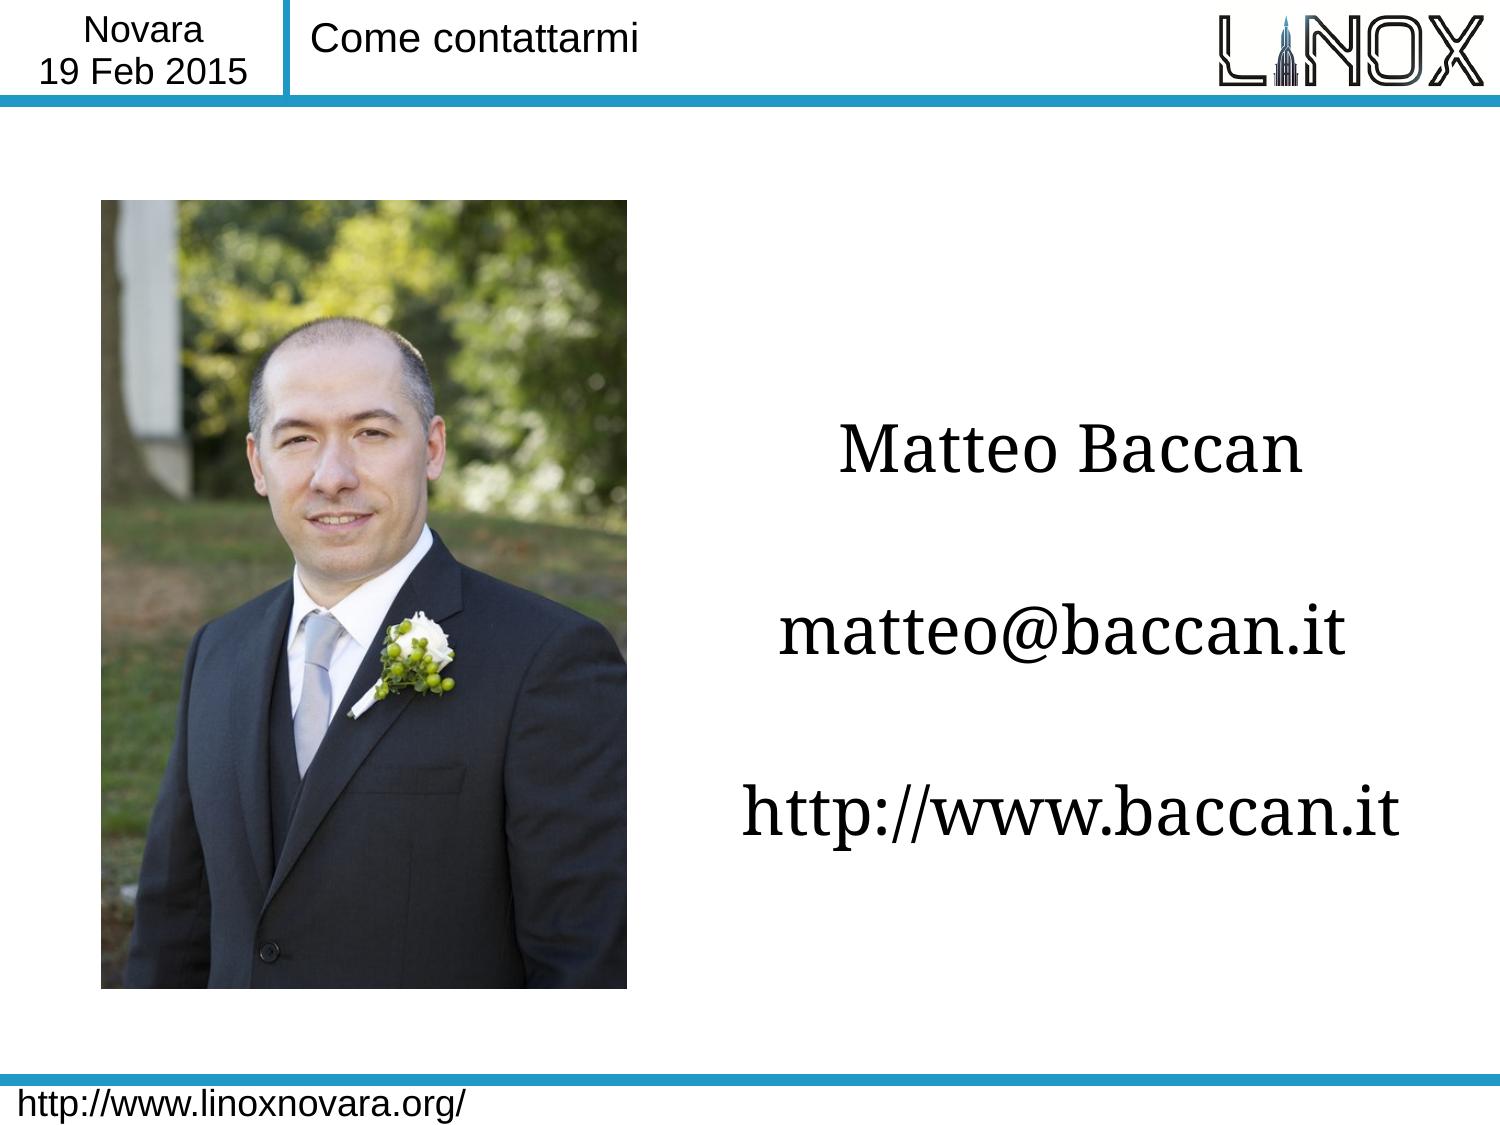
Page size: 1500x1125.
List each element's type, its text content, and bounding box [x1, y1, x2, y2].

picture [0, 0, 1500, 107]
list Come contattarmi [295, 7, 1321, 83]
picture [101, 200, 627, 989]
picture [0, 1074, 1500, 1086]
text_box Matteo Baccan matteo@baccan.it http://www.baccan.it [649, 212, 1477, 981]
